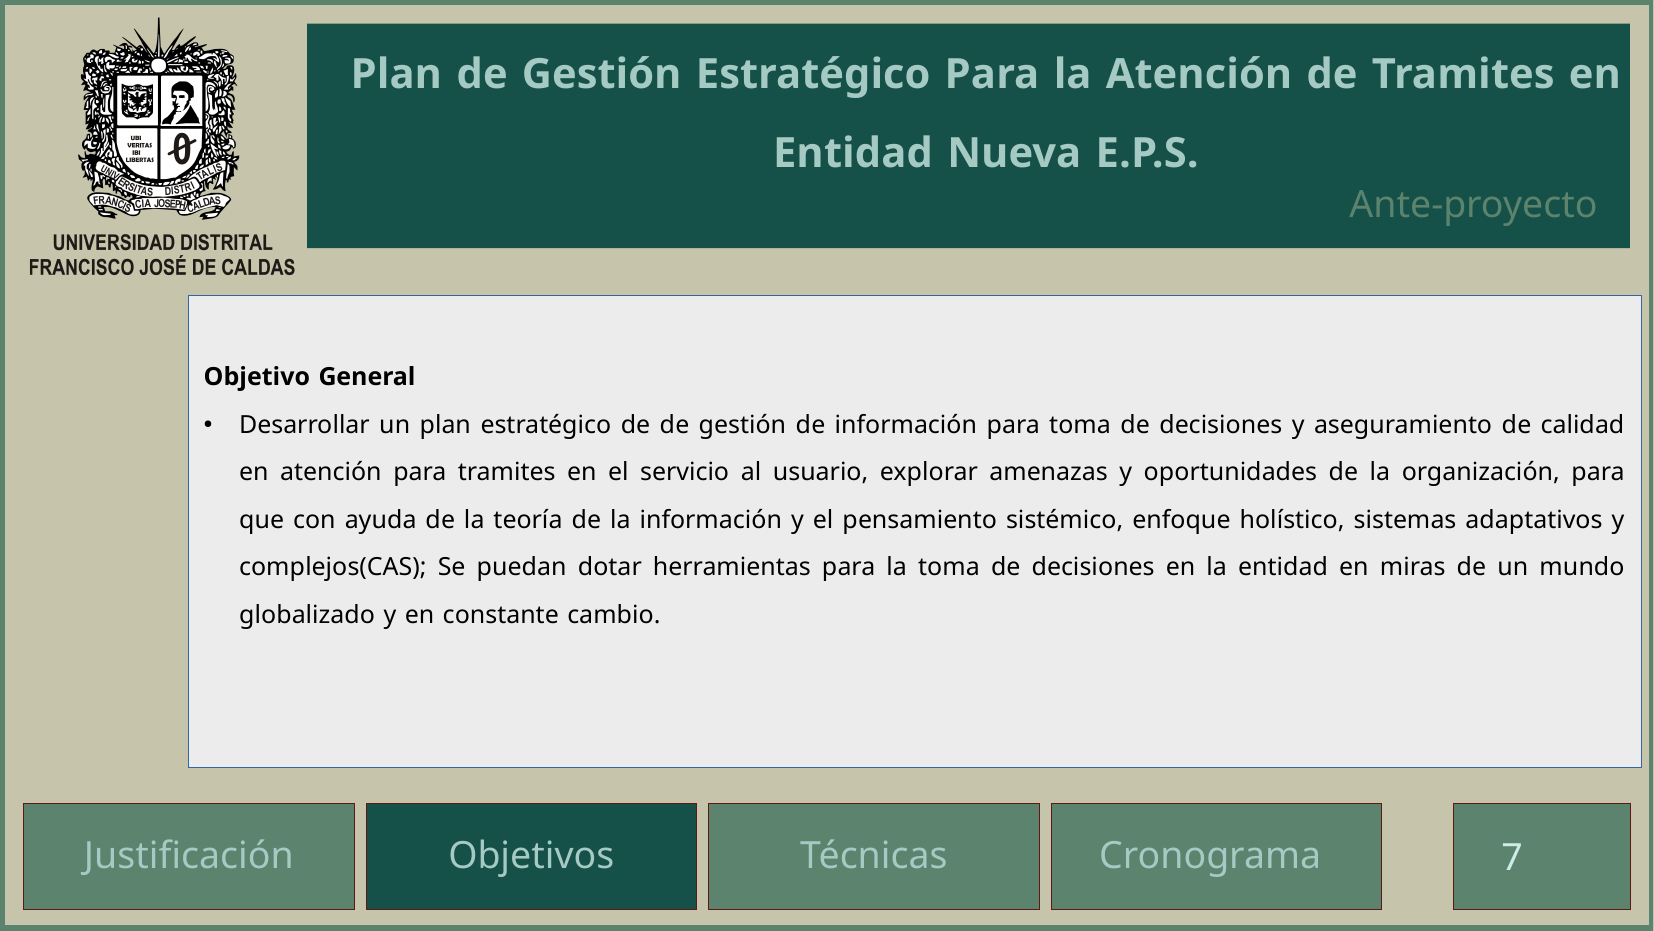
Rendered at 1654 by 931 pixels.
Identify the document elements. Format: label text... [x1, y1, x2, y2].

picture [12, 0, 308, 296]
text_box Plan de Gestión Estratégico Para la Atención de Tramites en Entidad Nueva E.P.S. [318, 27, 1654, 201]
text_box [0, 0, 1654, 931]
text_box Objetivo General Desarrollar un plan estratégico de de gestión de información para toma de decisiones y aseguramiento de calidad en atención para tramites en el servicio al usuario, explorar amenazas y oportunidades de la organización, para que con ayuda de la teoría de la información y el pensamiento sistémico, enfoque holístico, sistemas adaptativos y complejos(CAS); Se puedan dotar herramientas para la toma de decisiones en la entidad en miras de un mundo globalizado y en constante cambio. [188, 295, 1642, 768]
text_box Cronograma [1051, 803, 1382, 910]
text_box <número> [1393, 814, 1631, 901]
text_box Técnicas [708, 803, 1040, 910]
text_box Justificación [23, 803, 355, 910]
text_box Objetivos [366, 803, 697, 910]
text_box Ante-proyecto [1334, 162, 1642, 249]
